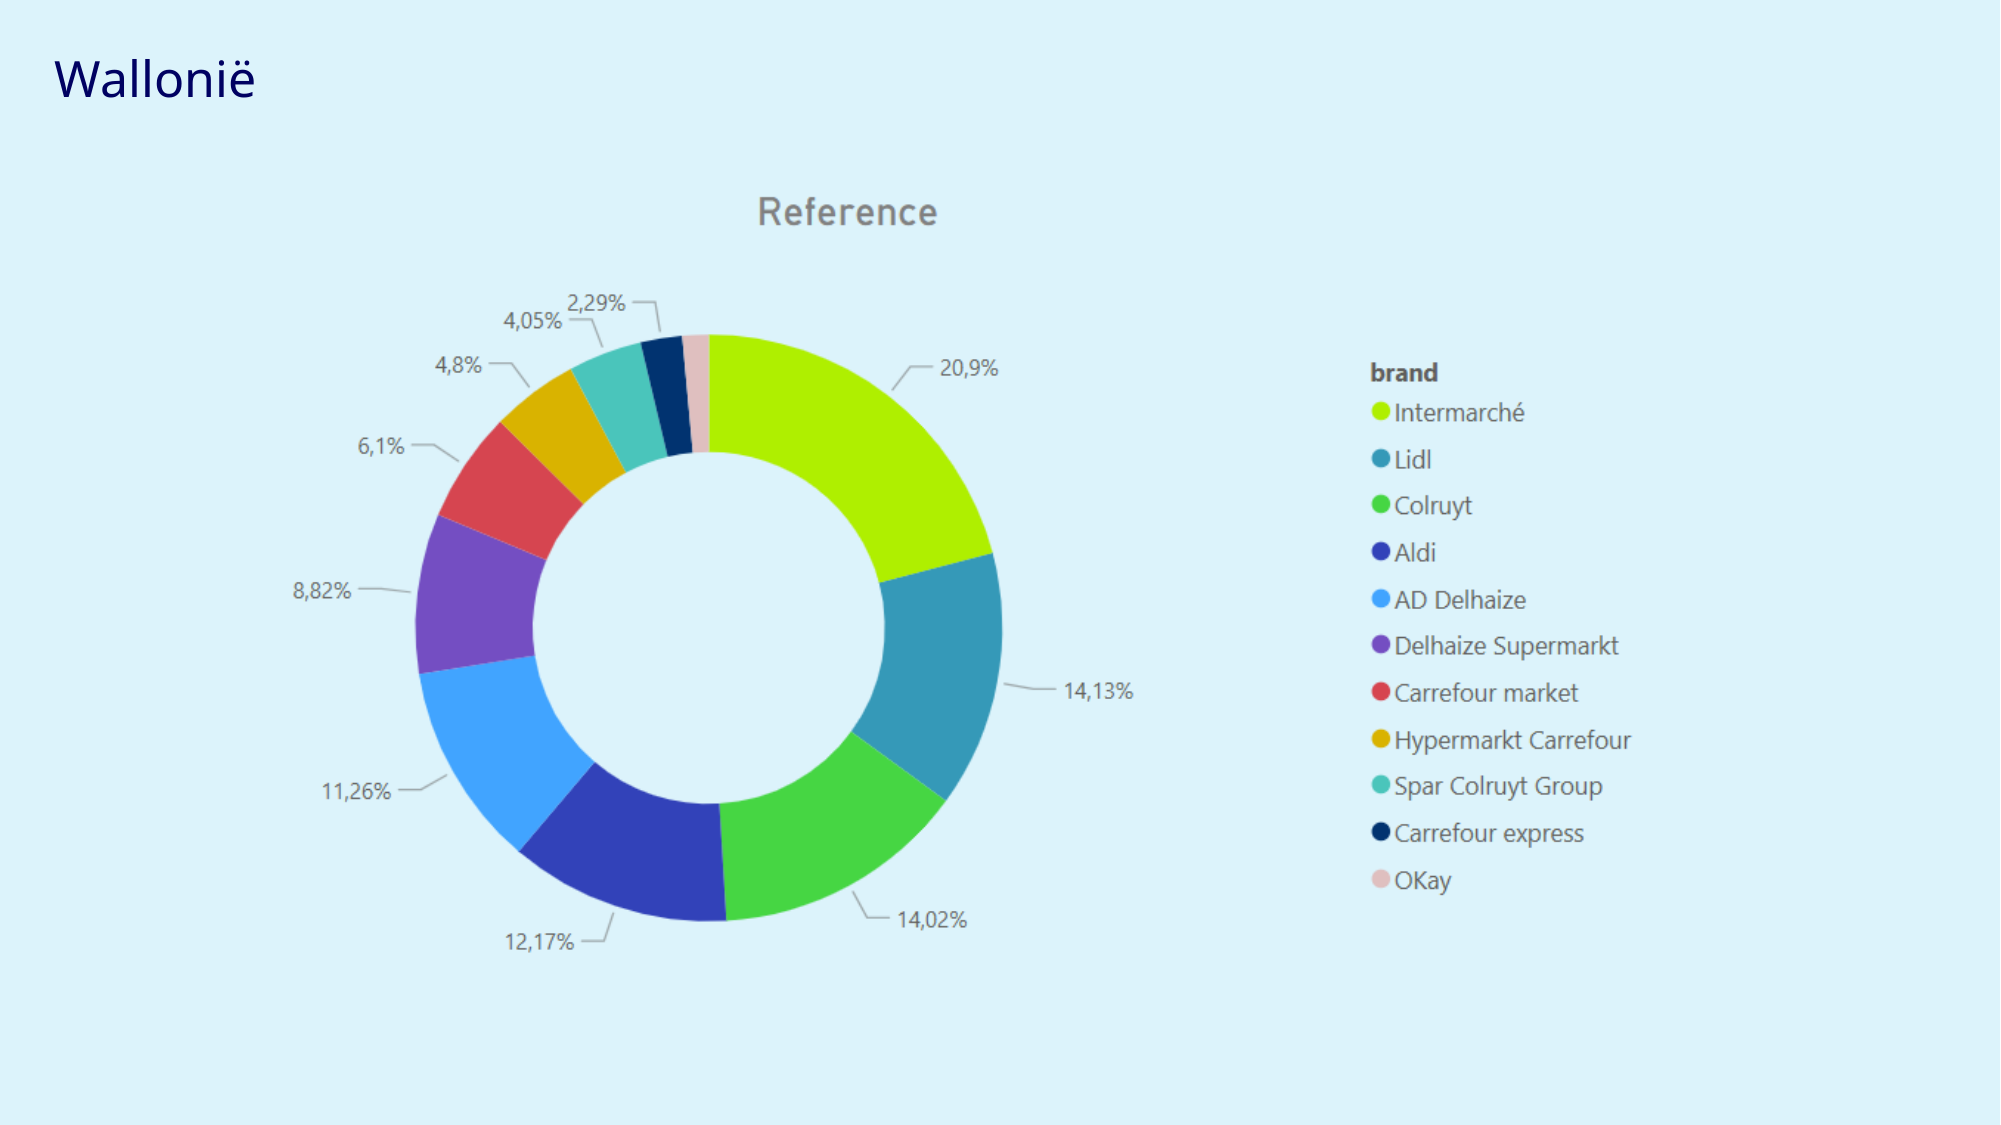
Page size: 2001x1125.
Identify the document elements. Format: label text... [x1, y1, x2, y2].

text_box Wallonië [39, 39, 391, 116]
picture [282, 125, 1718, 1000]
